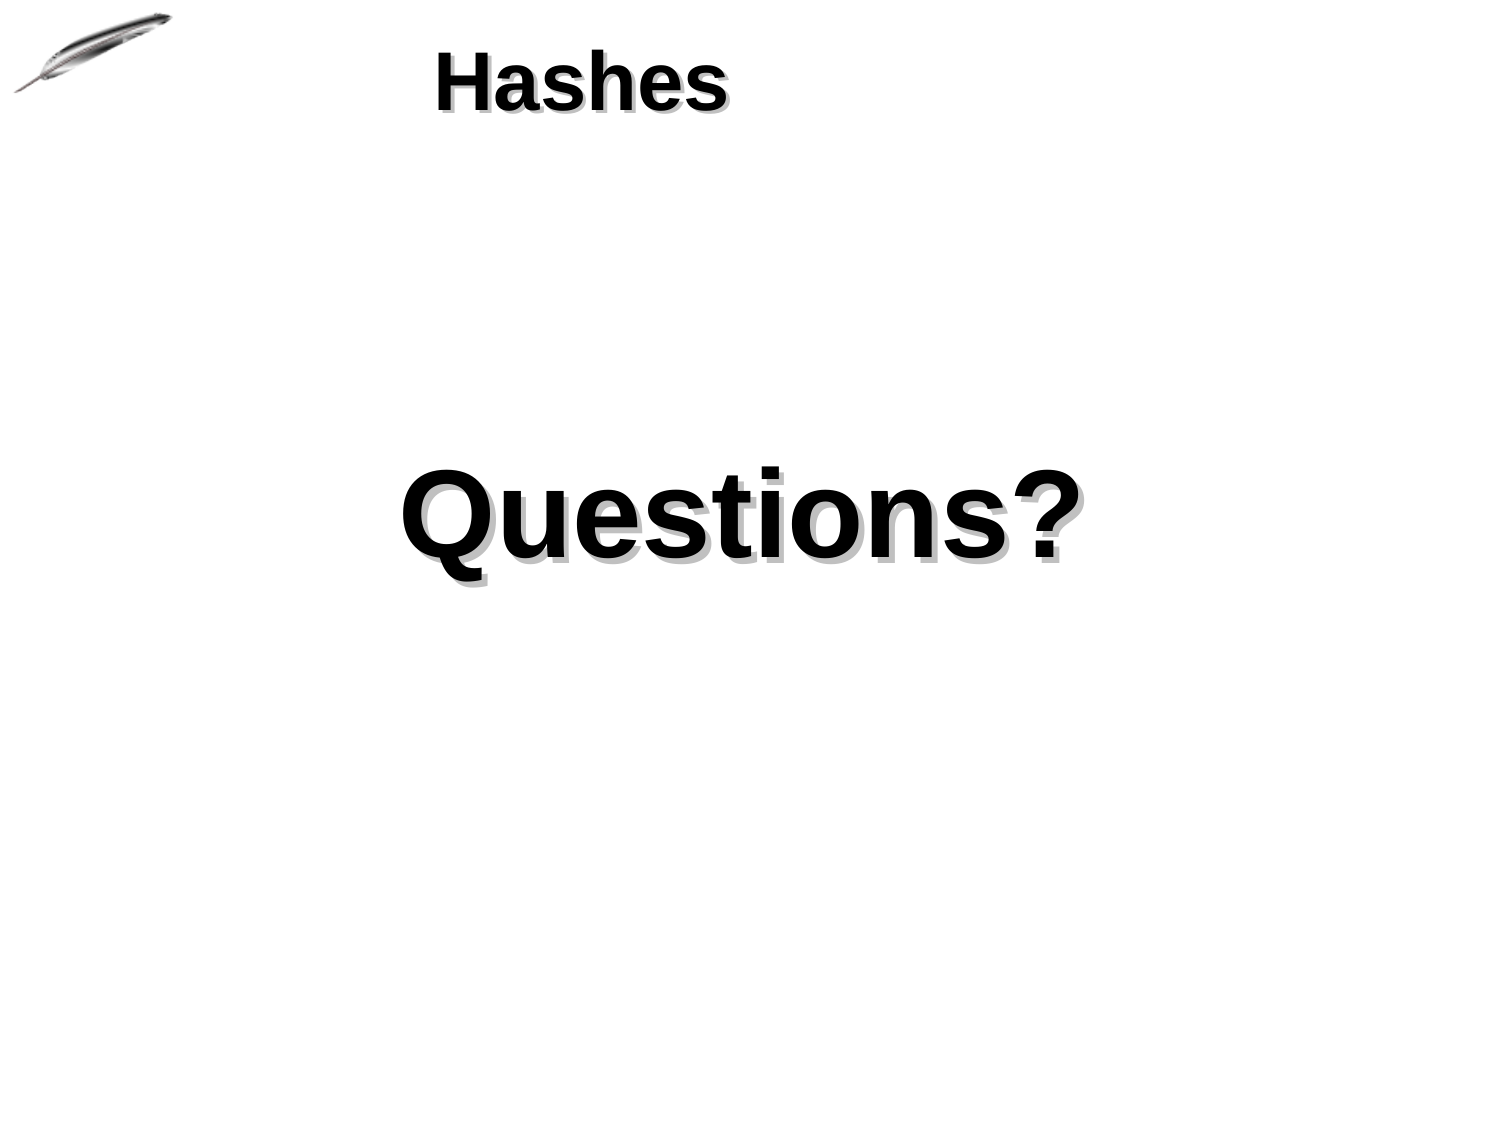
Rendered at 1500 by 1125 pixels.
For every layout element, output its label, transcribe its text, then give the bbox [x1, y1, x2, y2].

list Questions? [383, 444, 1140, 646]
title Hashes [419, 11, 1459, 161]
picture [10, 11, 178, 95]
